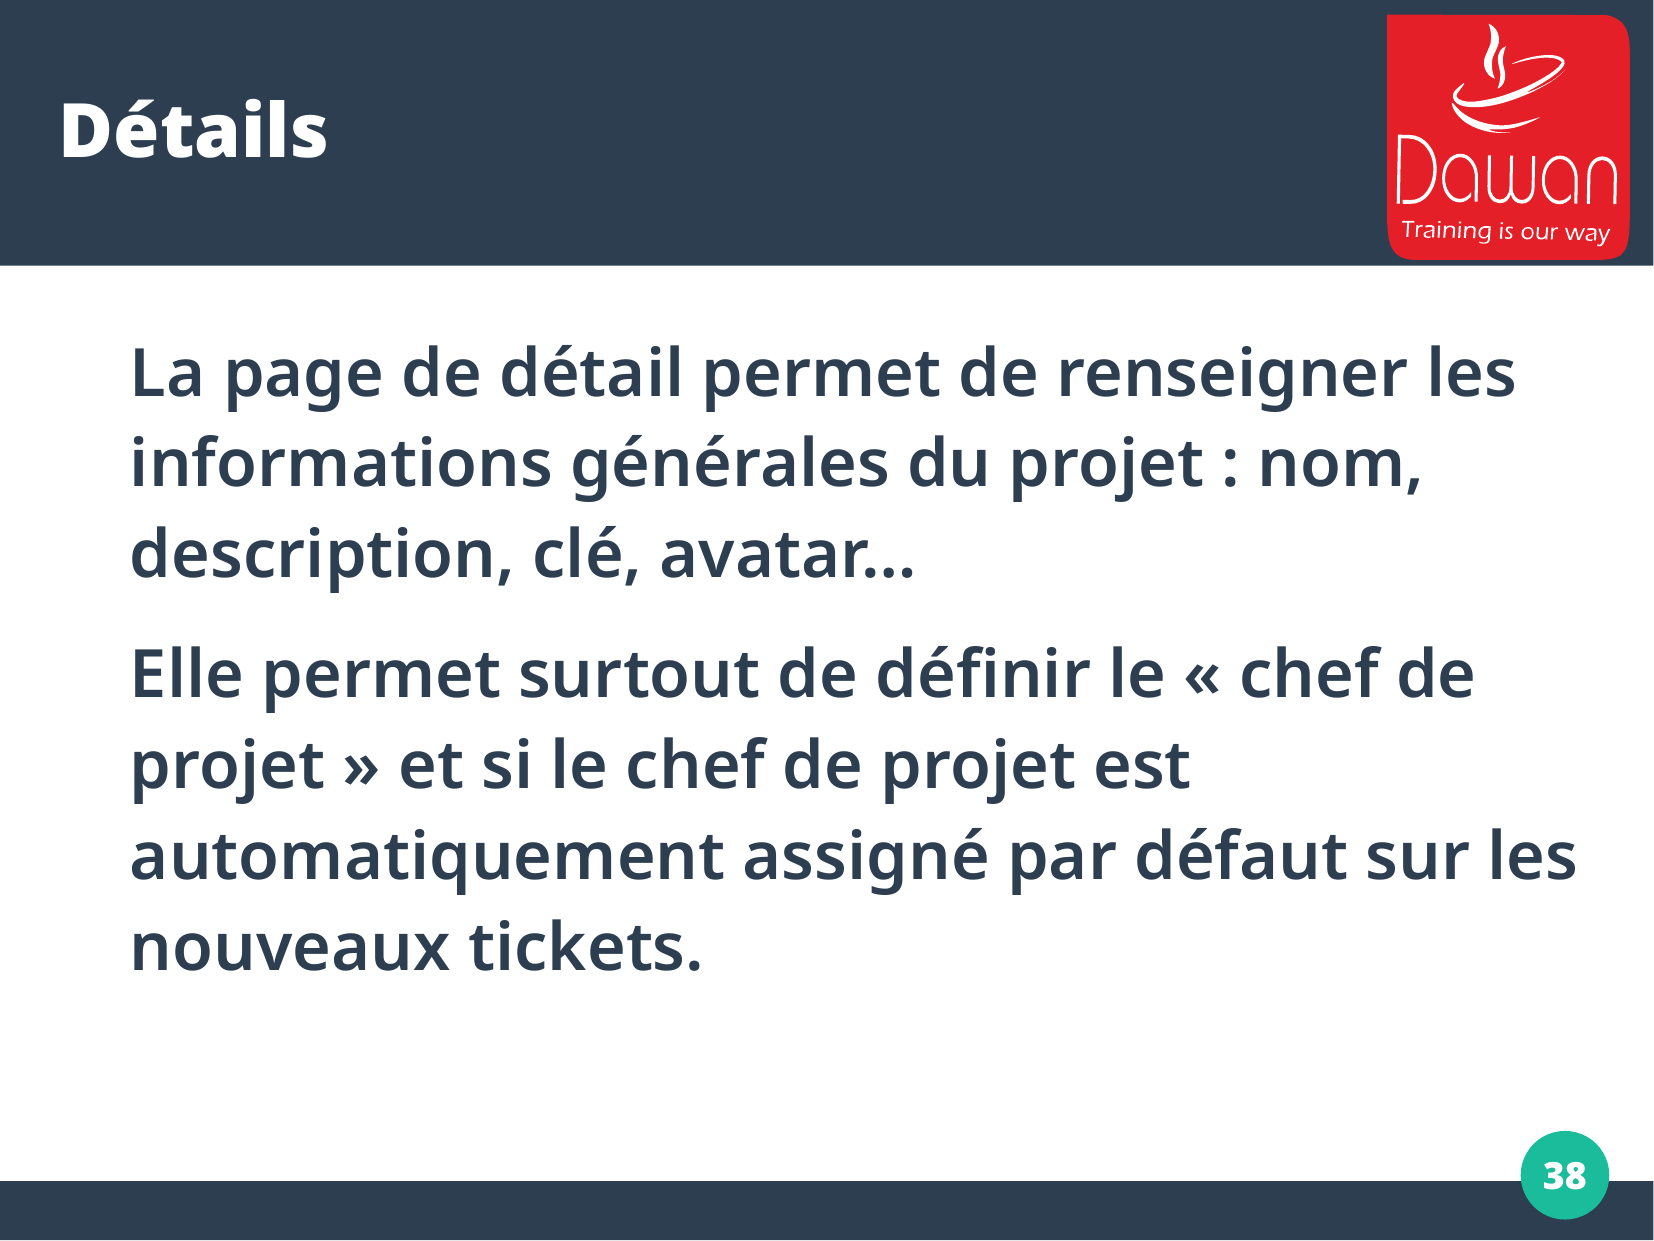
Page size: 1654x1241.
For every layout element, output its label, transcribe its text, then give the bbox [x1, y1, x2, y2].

picture [1387, 14, 1630, 260]
list La page de détail permet de renseigner les informations générales du projet : nom, description, clé, avatar… Elle permet surtout de définir le « chef de projet » et si le chef de projet est automatiquement assigné par défaut sur les nouveaux tickets. [59, 324, 1595, 1152]
title Détails [59, 49, 1387, 207]
